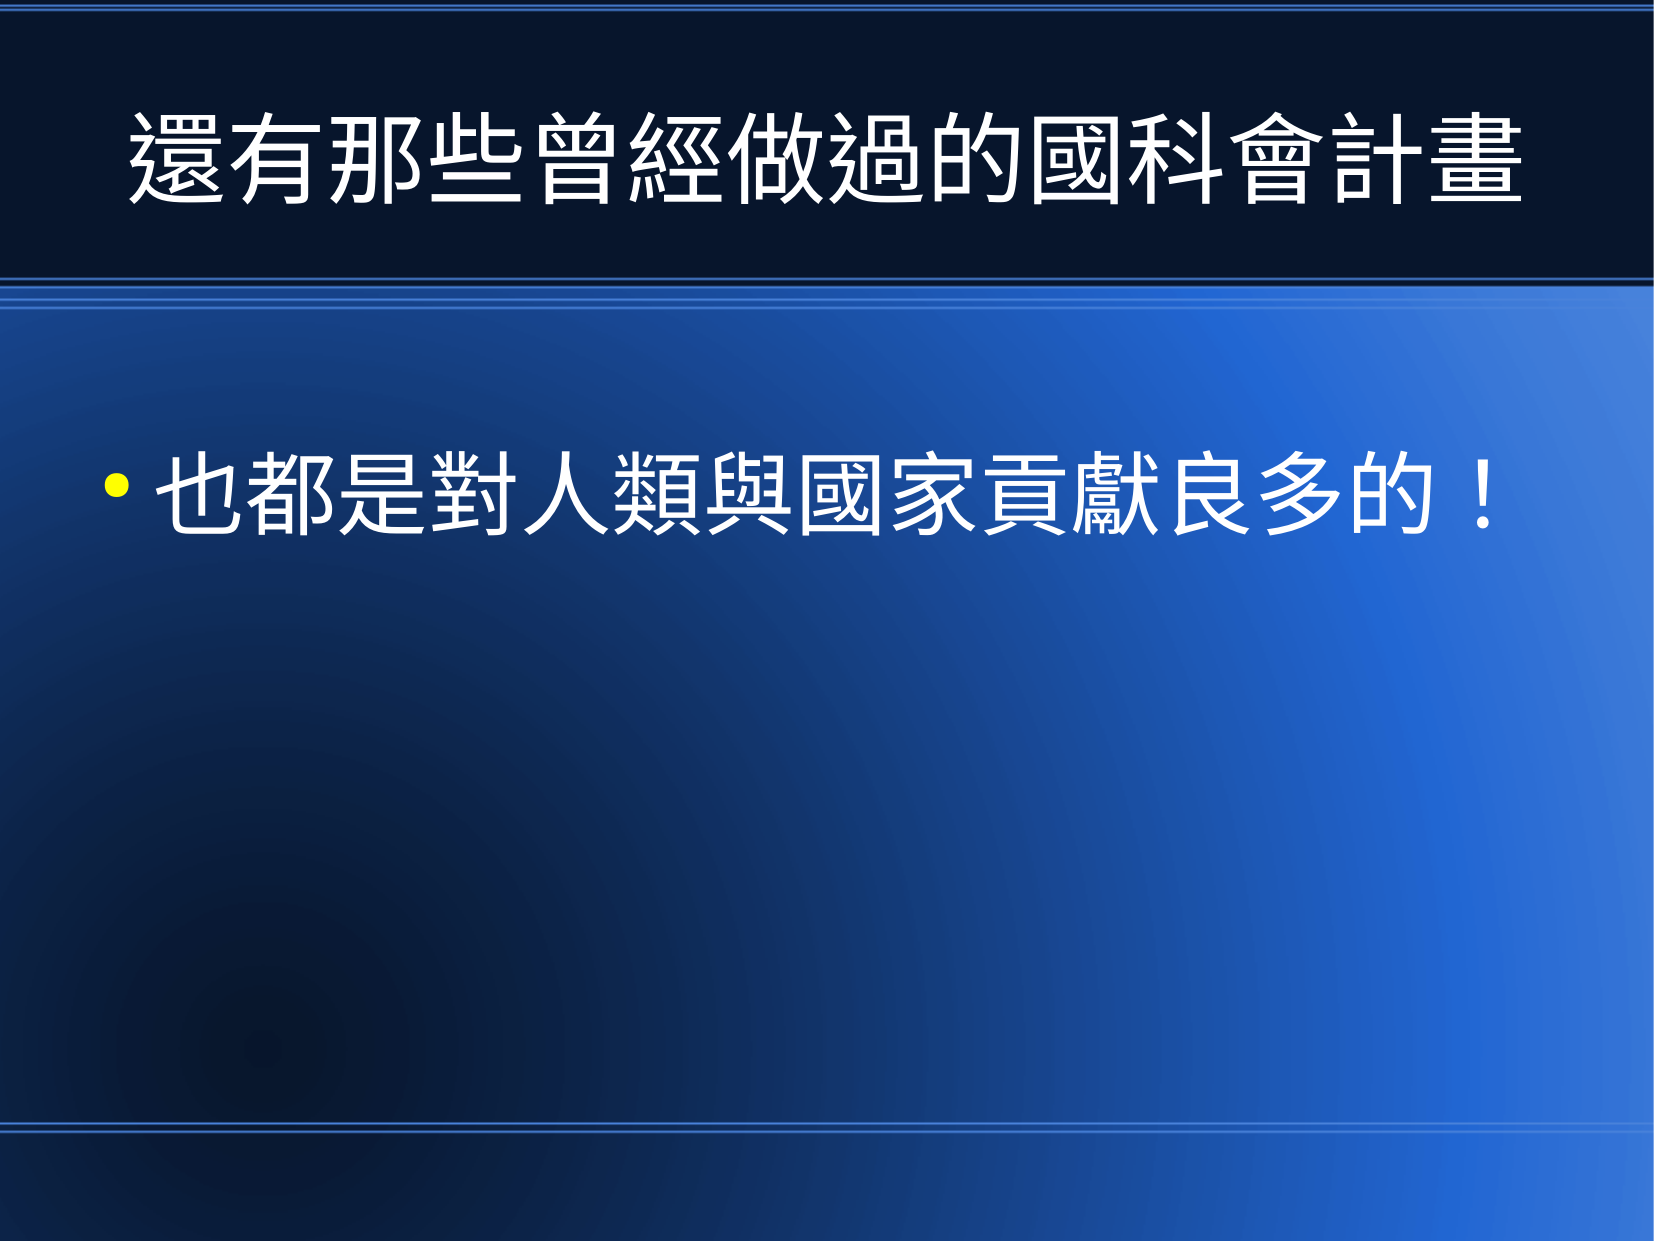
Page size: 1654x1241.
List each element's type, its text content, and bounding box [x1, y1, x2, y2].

picture [0, 0, 1654, 1241]
list 也都是對人類與國家貢獻良多的！ [82, 355, 1571, 1241]
title 還有那些曾經做過的國科會計畫 [82, 49, 1571, 257]
